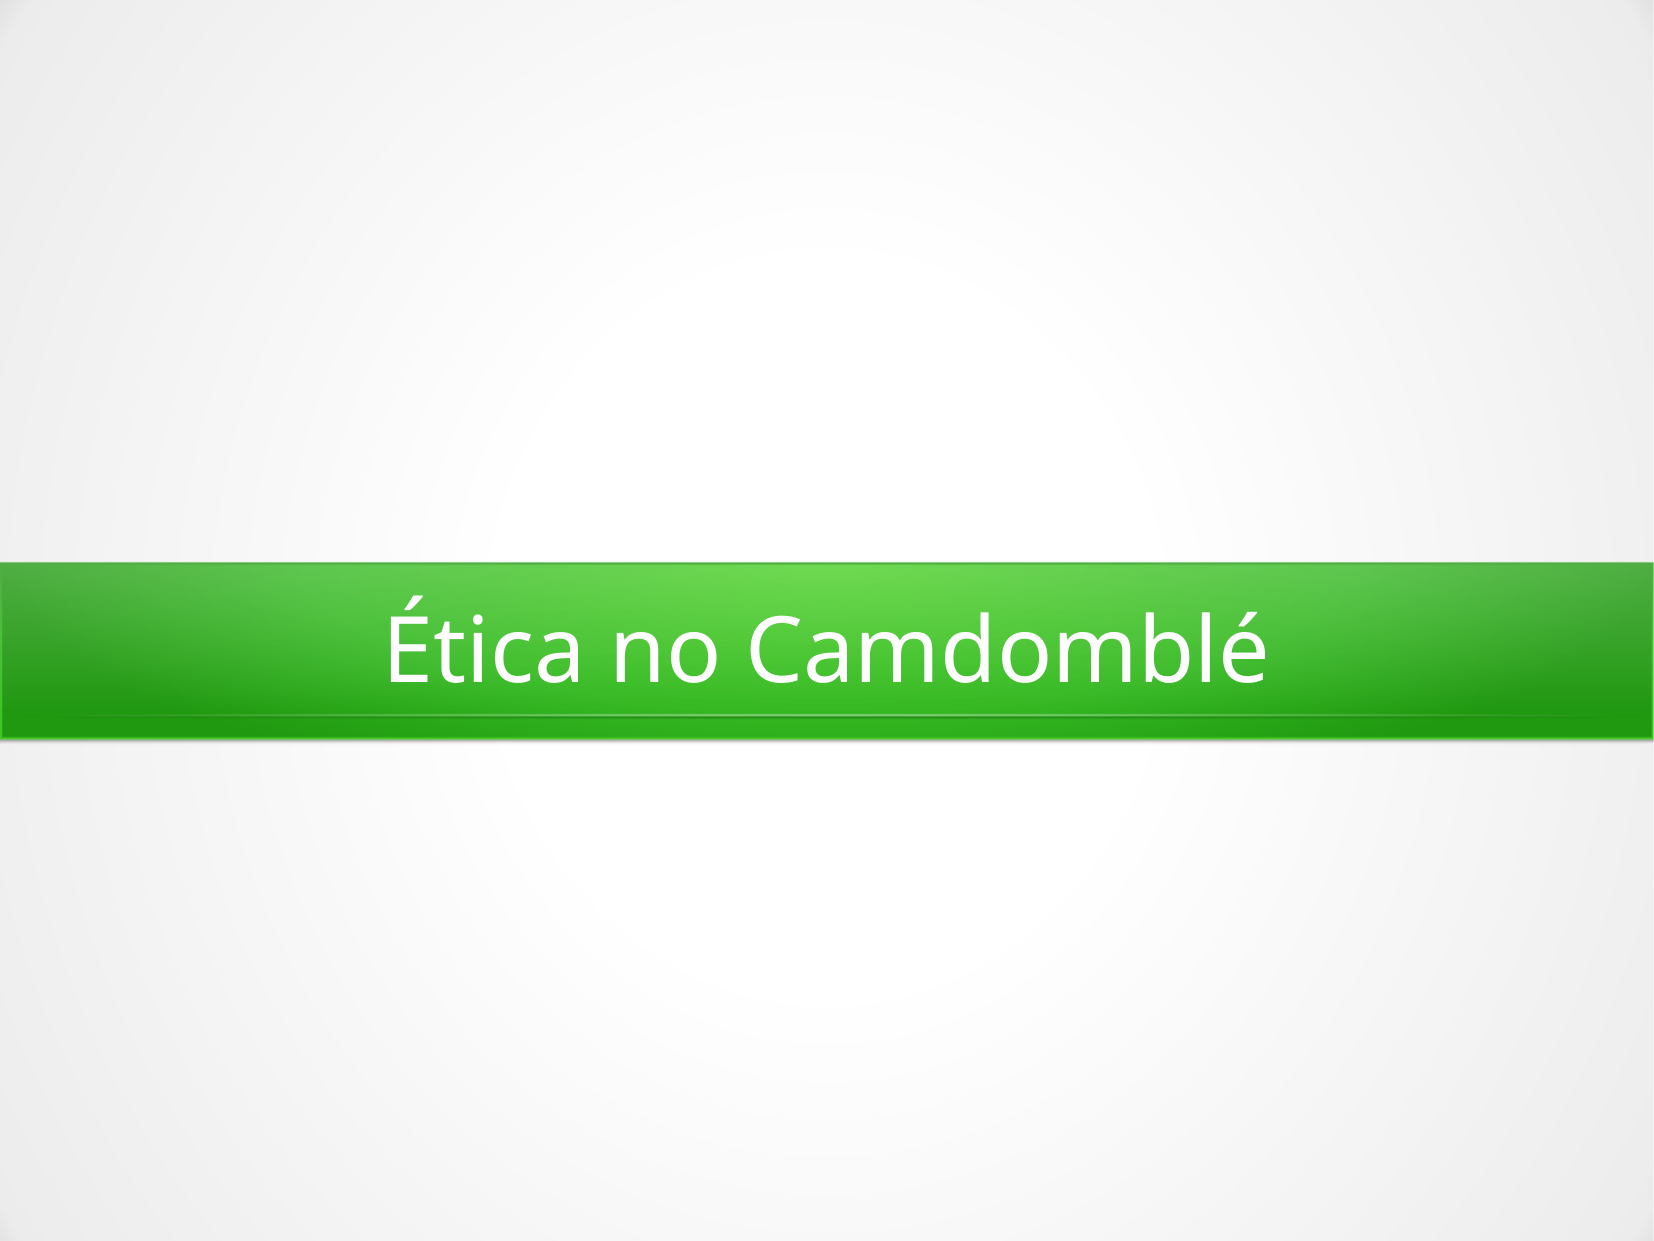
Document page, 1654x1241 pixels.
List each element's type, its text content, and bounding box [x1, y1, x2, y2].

picture [0, 0, 1654, 1241]
title Ética no Camdomblé [82, 578, 1571, 715]
